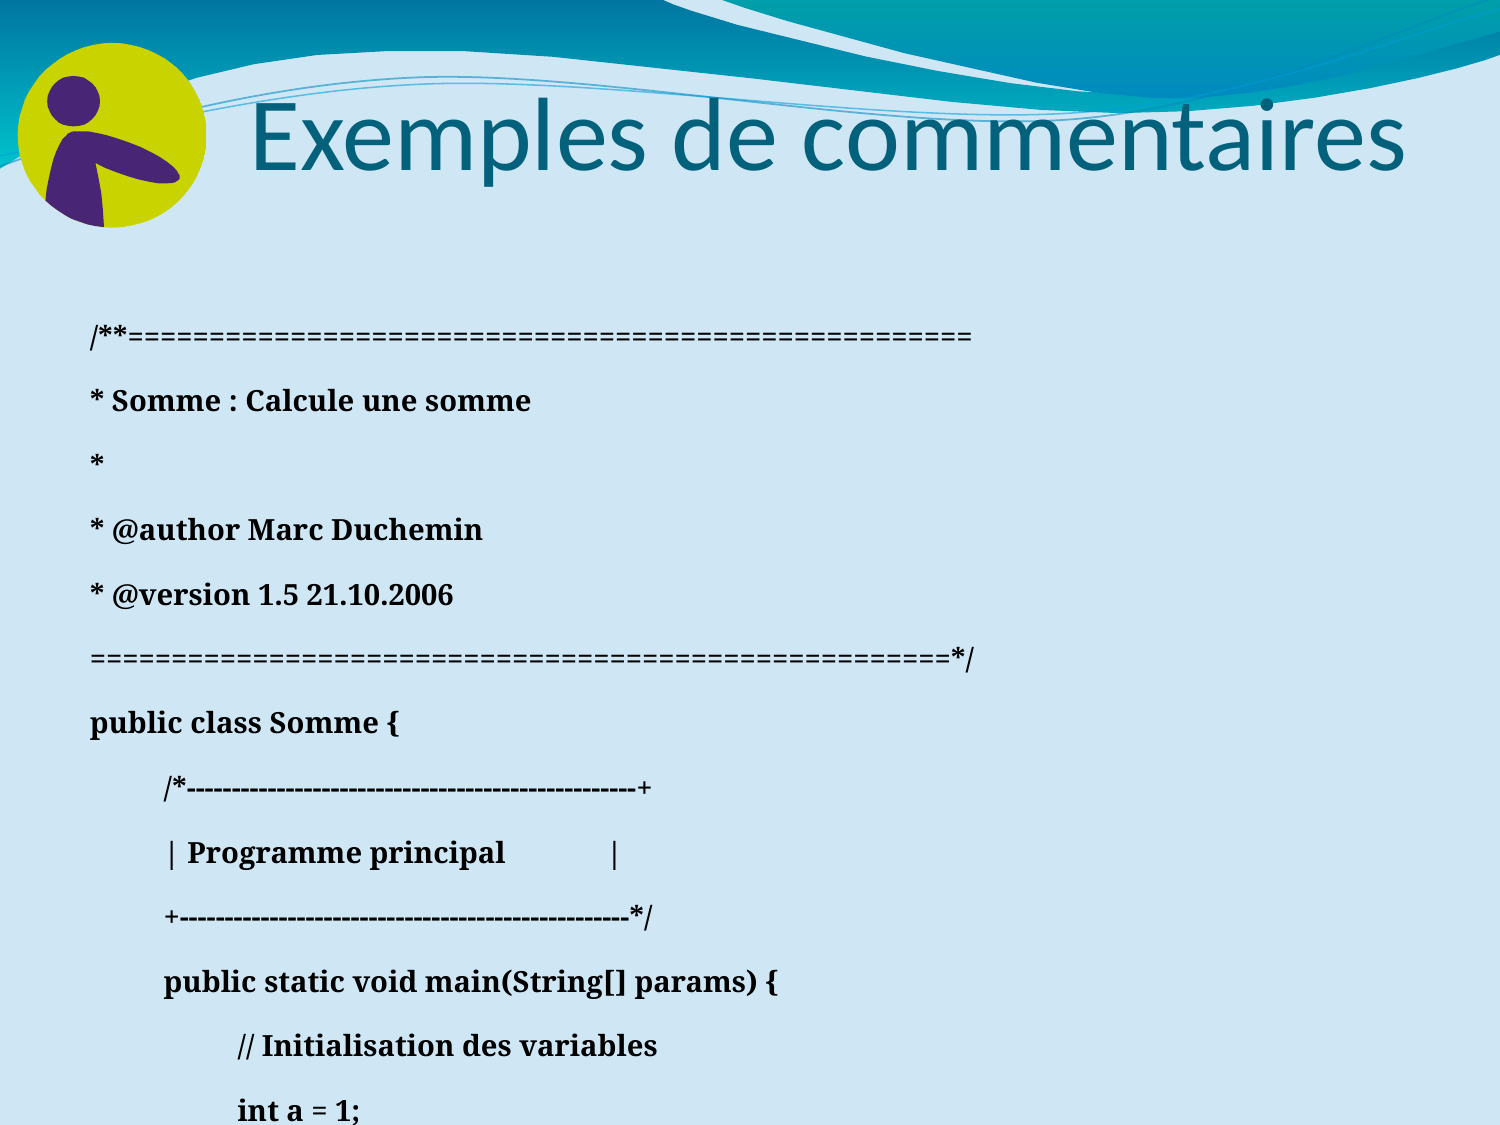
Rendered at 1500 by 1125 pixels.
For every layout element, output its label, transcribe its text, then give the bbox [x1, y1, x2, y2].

list /**==================================================== * Somme : Calcule une somme * * @author Marc Duchemin * @version 1.5 21.10.2006 =====================================================*/ public class Somme { /*--------------------------------------------------+ | Programme principal | +--------------------------------------------------*/ public static void main(String[] params) { // Initialisation des variables int a = 1; int b = 2; int total; // Totalisateur total = a + b; //--- Affichage du résultat de l'addition --- System.out.println("Résultat " + total); } } [75, 246, 1425, 1067]
title Exemples de commentaires [234, 58, 1444, 247]
